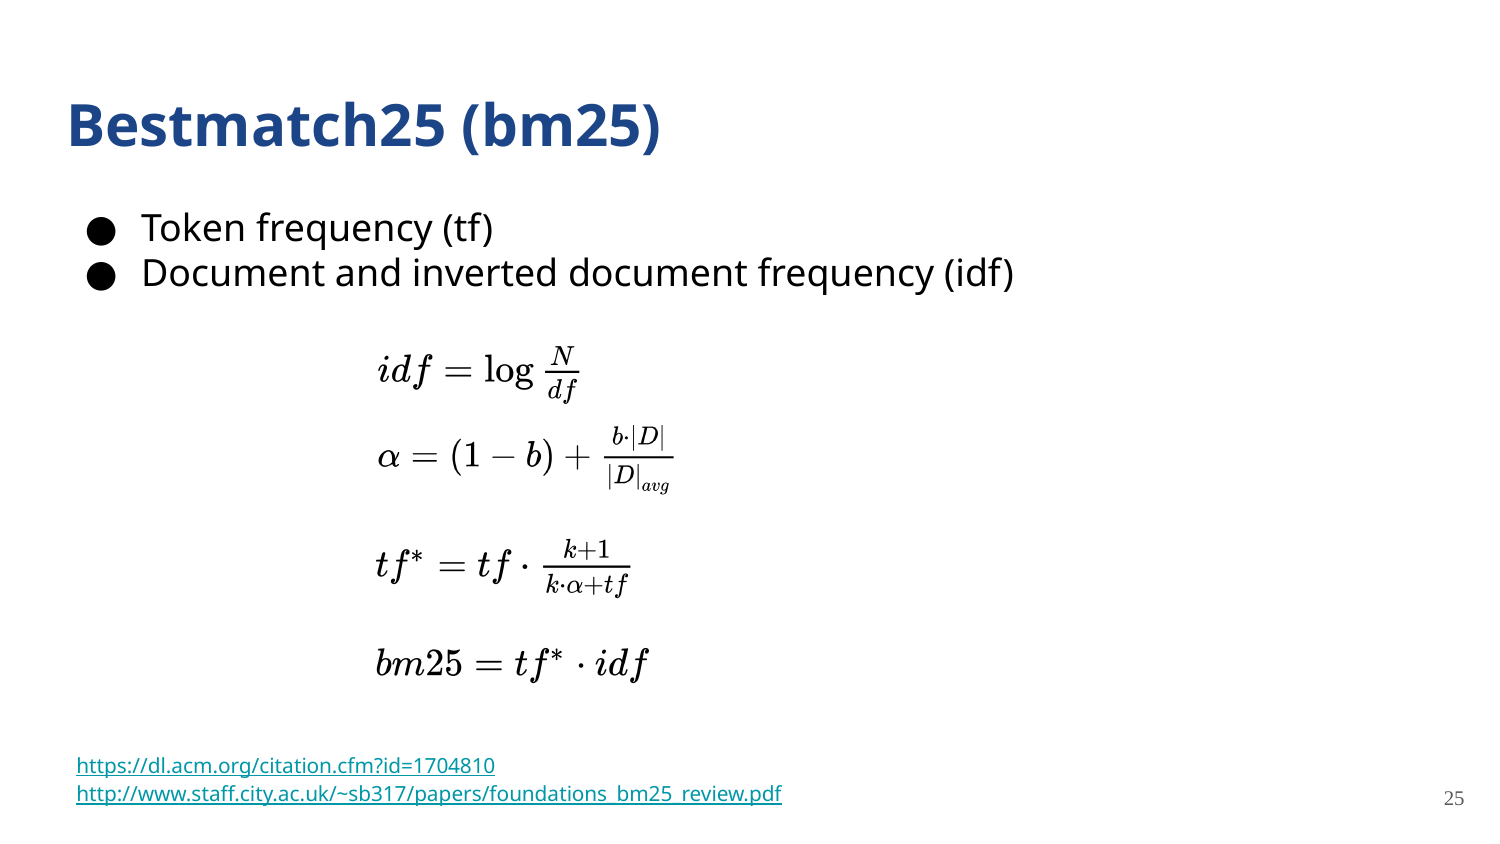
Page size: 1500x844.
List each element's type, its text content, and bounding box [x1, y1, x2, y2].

picture [377, 421, 678, 498]
title Bestmatch25 (bm25) [51, 72, 1449, 167]
picture [375, 536, 635, 602]
list Token frequency (tf) Document and inverted document frequency (idf) [51, 189, 1449, 750]
text_box https://dl.acm.org/citation.cfm?id=1704810 http://www.staff.city.ac.uk/~sb317/papers/foundations_bm25_review.pdf [61, 741, 912, 835]
picture [377, 343, 584, 408]
picture [375, 644, 649, 687]
slide_number <number> [1389, 764, 1480, 830]
